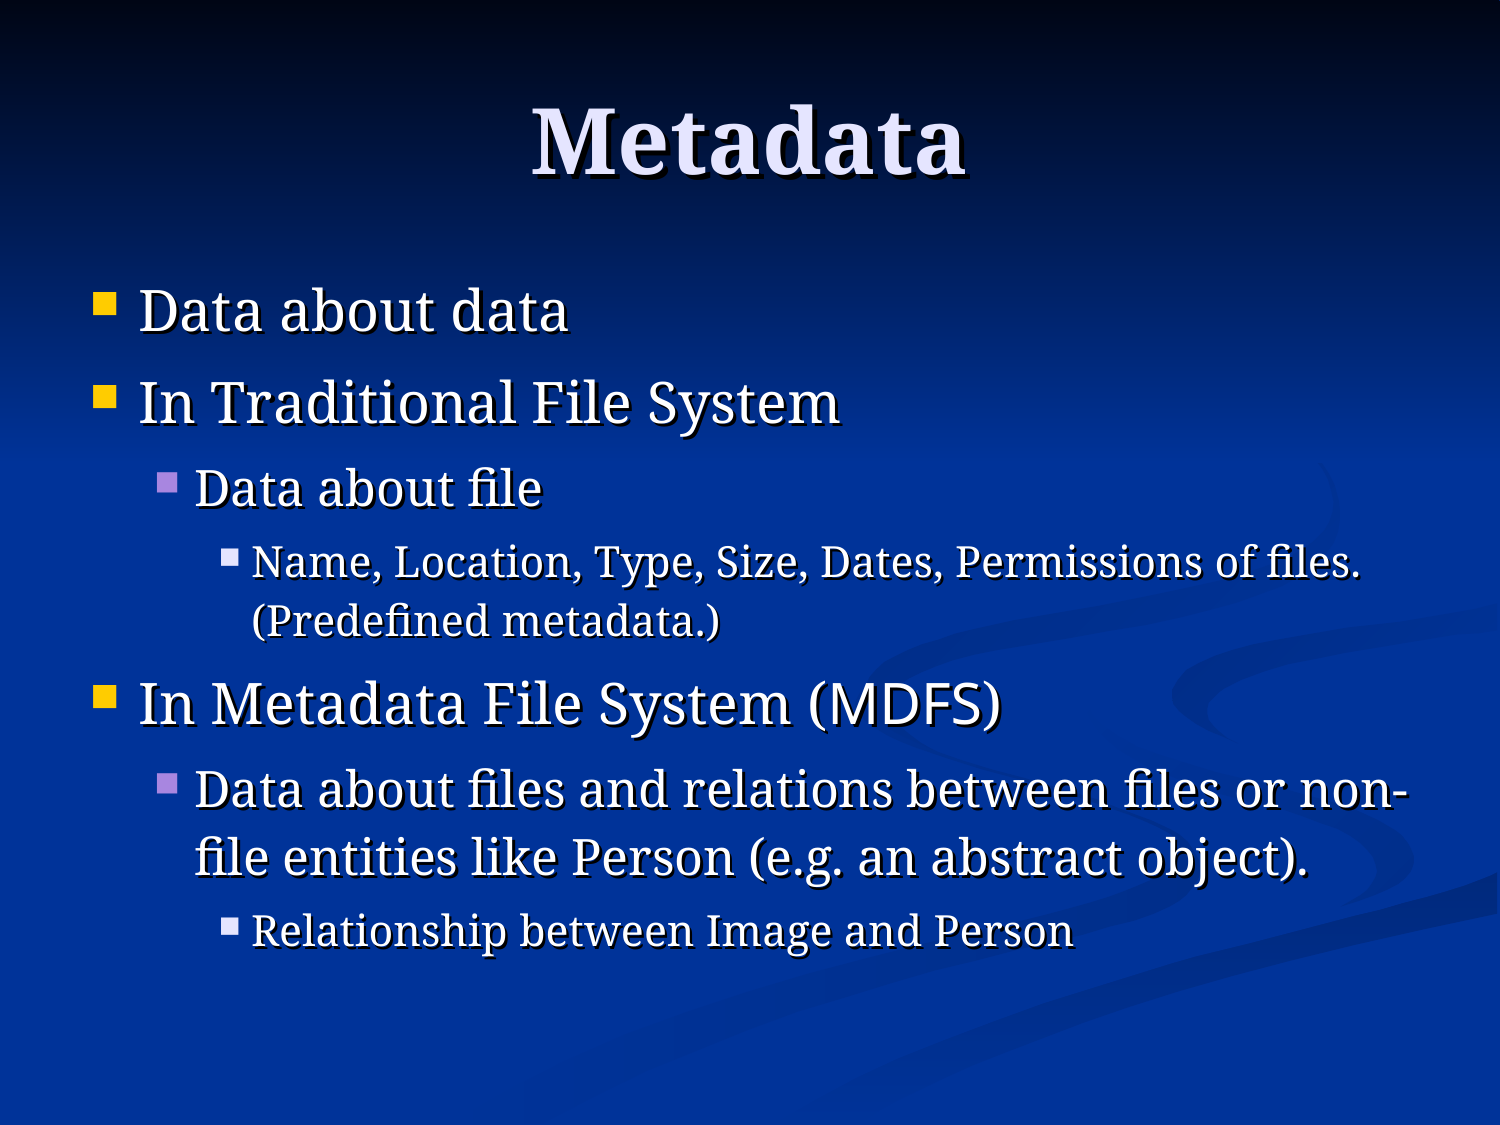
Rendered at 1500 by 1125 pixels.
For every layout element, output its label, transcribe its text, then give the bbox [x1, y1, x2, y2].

list Data about data In Traditional File System Data about file Name, Location, Type, Size, Dates, Permissions of files. (Predefined metadata.) In Metadata File System (MDFS) Data about files and relations between files or non-file entities like Person (e.g. an abstract object). Relationship between Image and Person [75, 262, 1426, 1005]
title Metadata [75, 45, 1426, 233]
